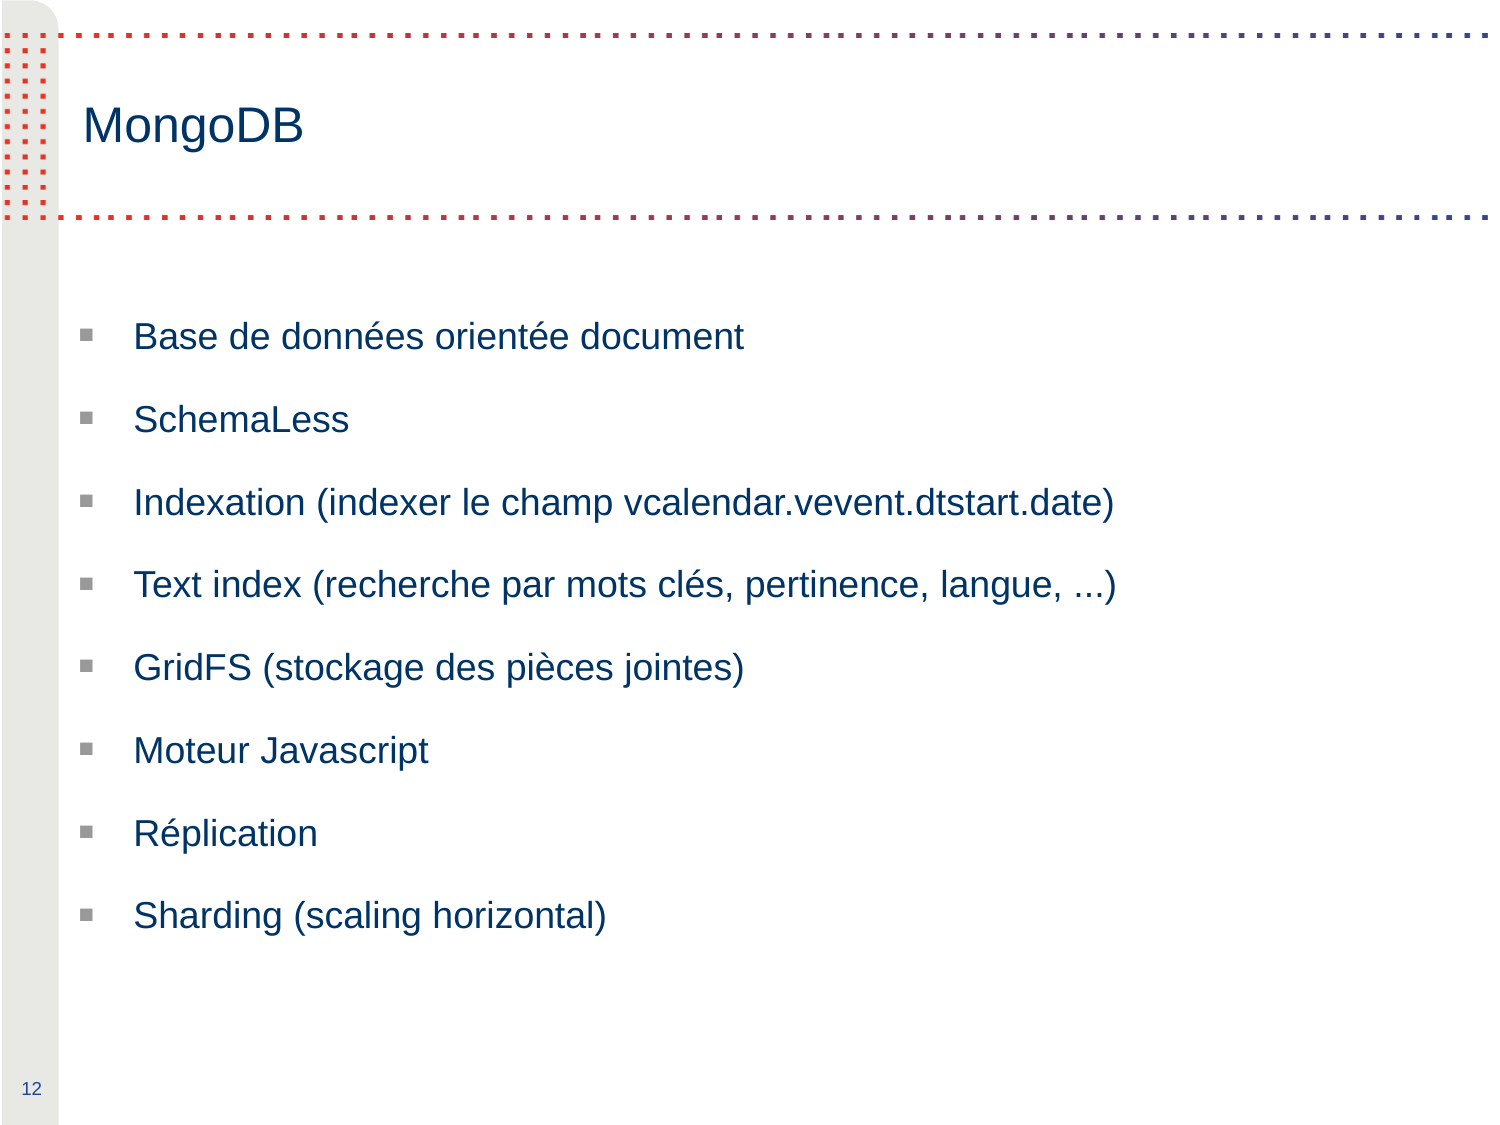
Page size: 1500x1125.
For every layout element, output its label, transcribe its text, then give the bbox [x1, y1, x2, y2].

list Base de données orientée document SchemaLess Indexation (indexer le champ vcalendar.vevent.dtstart.date) Text index (recherche par mots clés, pertinence, langue, ...) GridFS (stockage des pièces jointes) Moteur Javascript Réplication Sharding (scaling horizontal) [62, 232, 1438, 1071]
title MongoDB [82, 50, 1465, 200]
picture [0, 33, 1500, 220]
